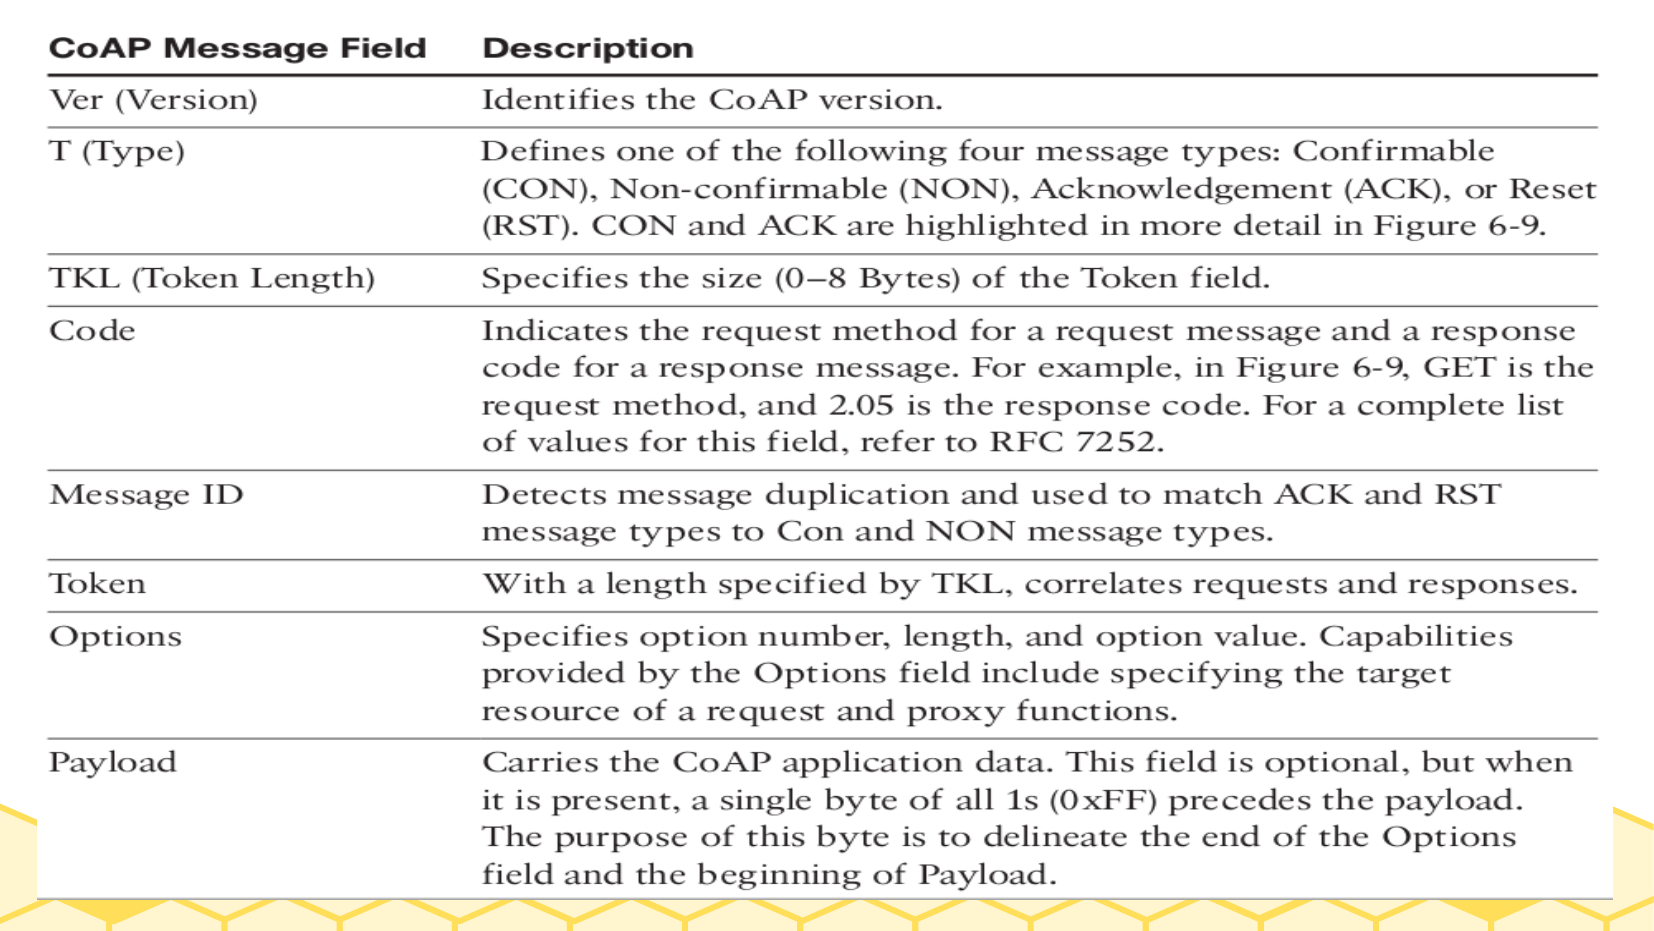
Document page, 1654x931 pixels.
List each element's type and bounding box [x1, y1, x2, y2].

picture [37, 37, 1613, 901]
